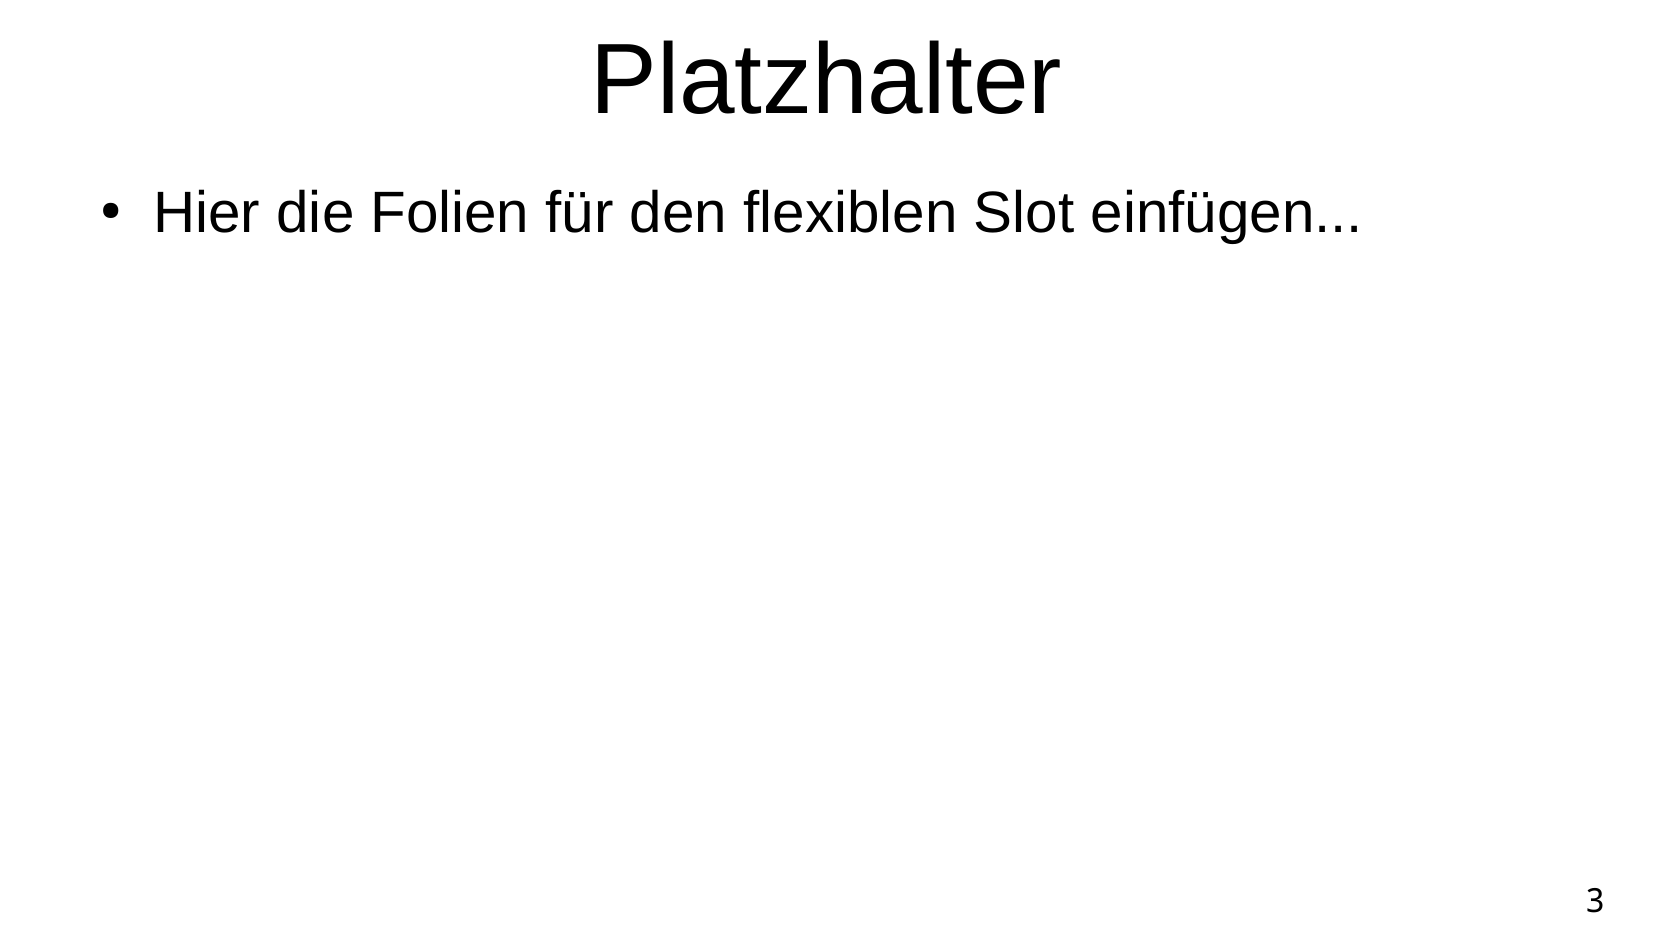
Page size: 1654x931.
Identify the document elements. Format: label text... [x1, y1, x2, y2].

list Hier die Folien für den flexiblen Slot einfügen... [82, 180, 1571, 811]
title Platzhalter [82, 1, 1571, 157]
